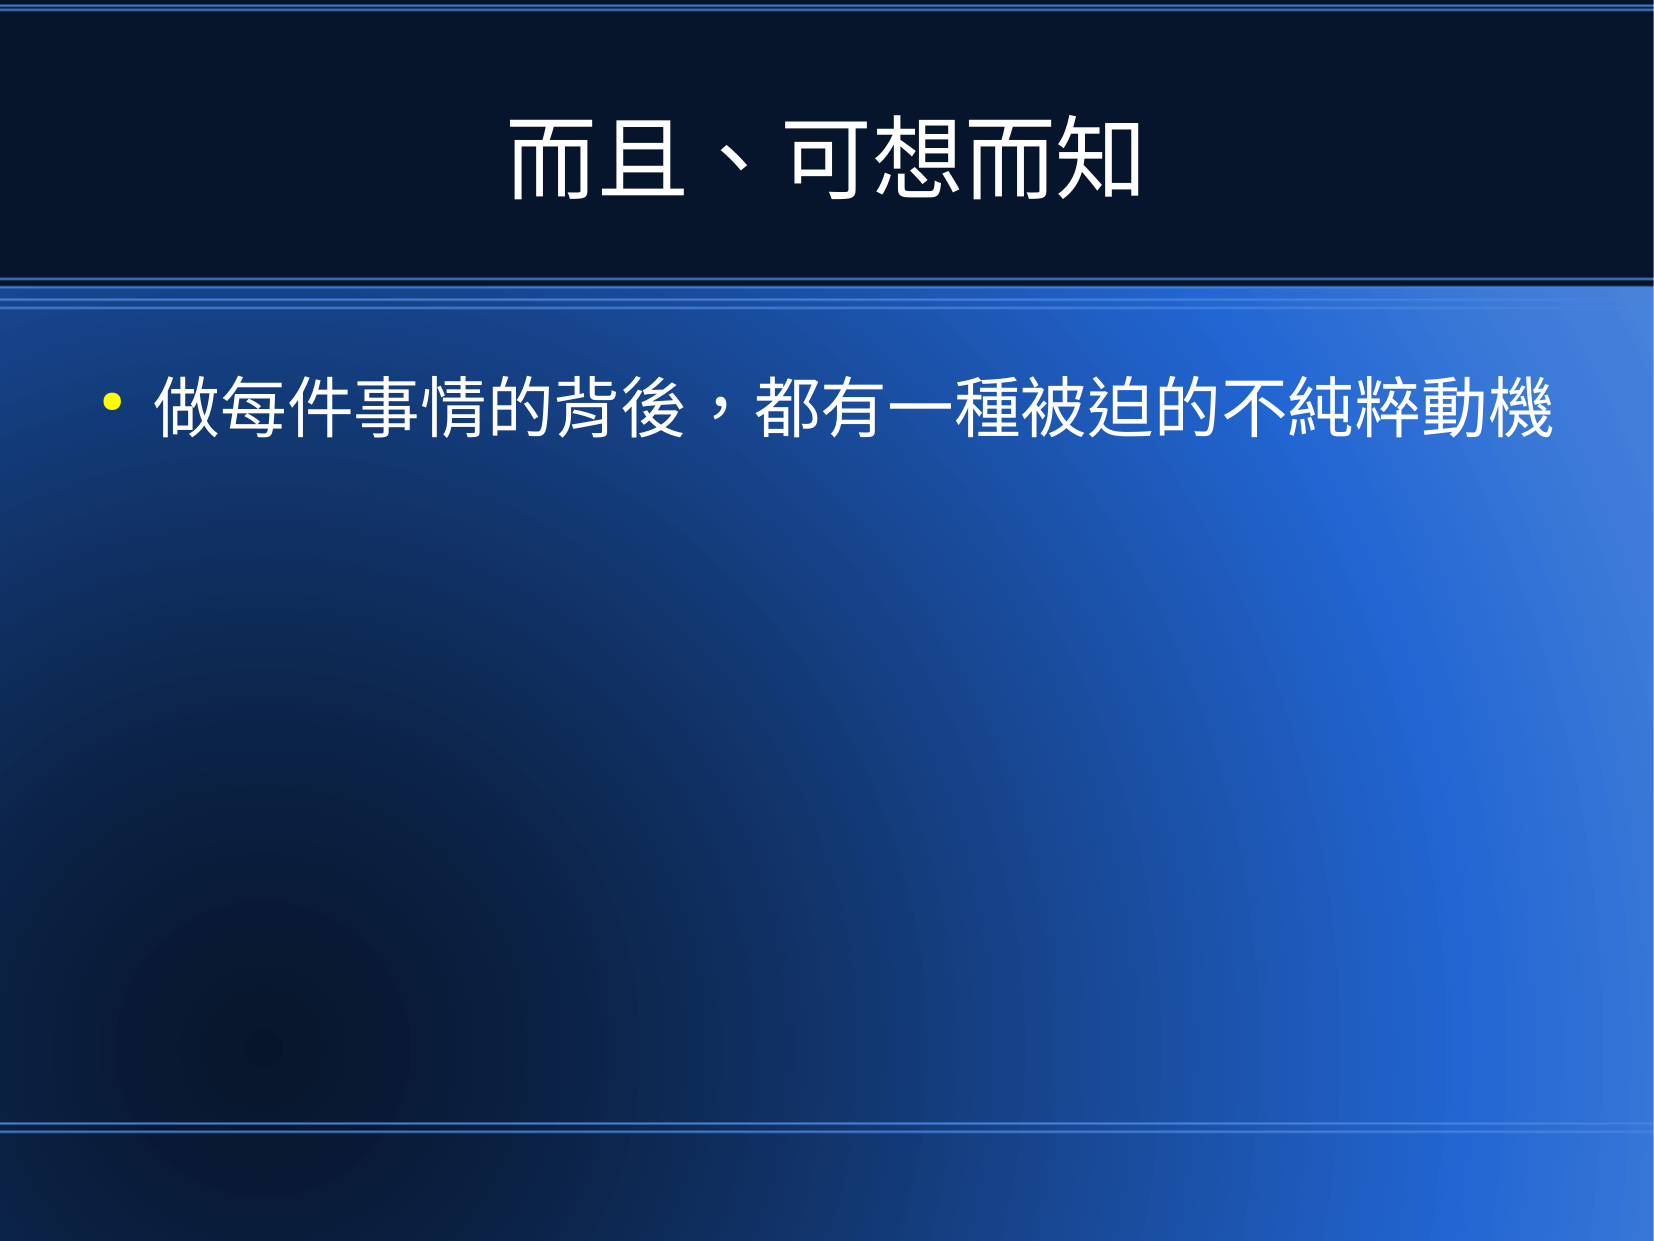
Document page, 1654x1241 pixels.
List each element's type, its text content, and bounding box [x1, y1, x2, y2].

title 而且、可想而知 [82, 49, 1571, 257]
list 做每件事情的背後，都有一種被迫的不純粹動機 [82, 355, 1571, 1075]
picture [0, 0, 1654, 1241]
